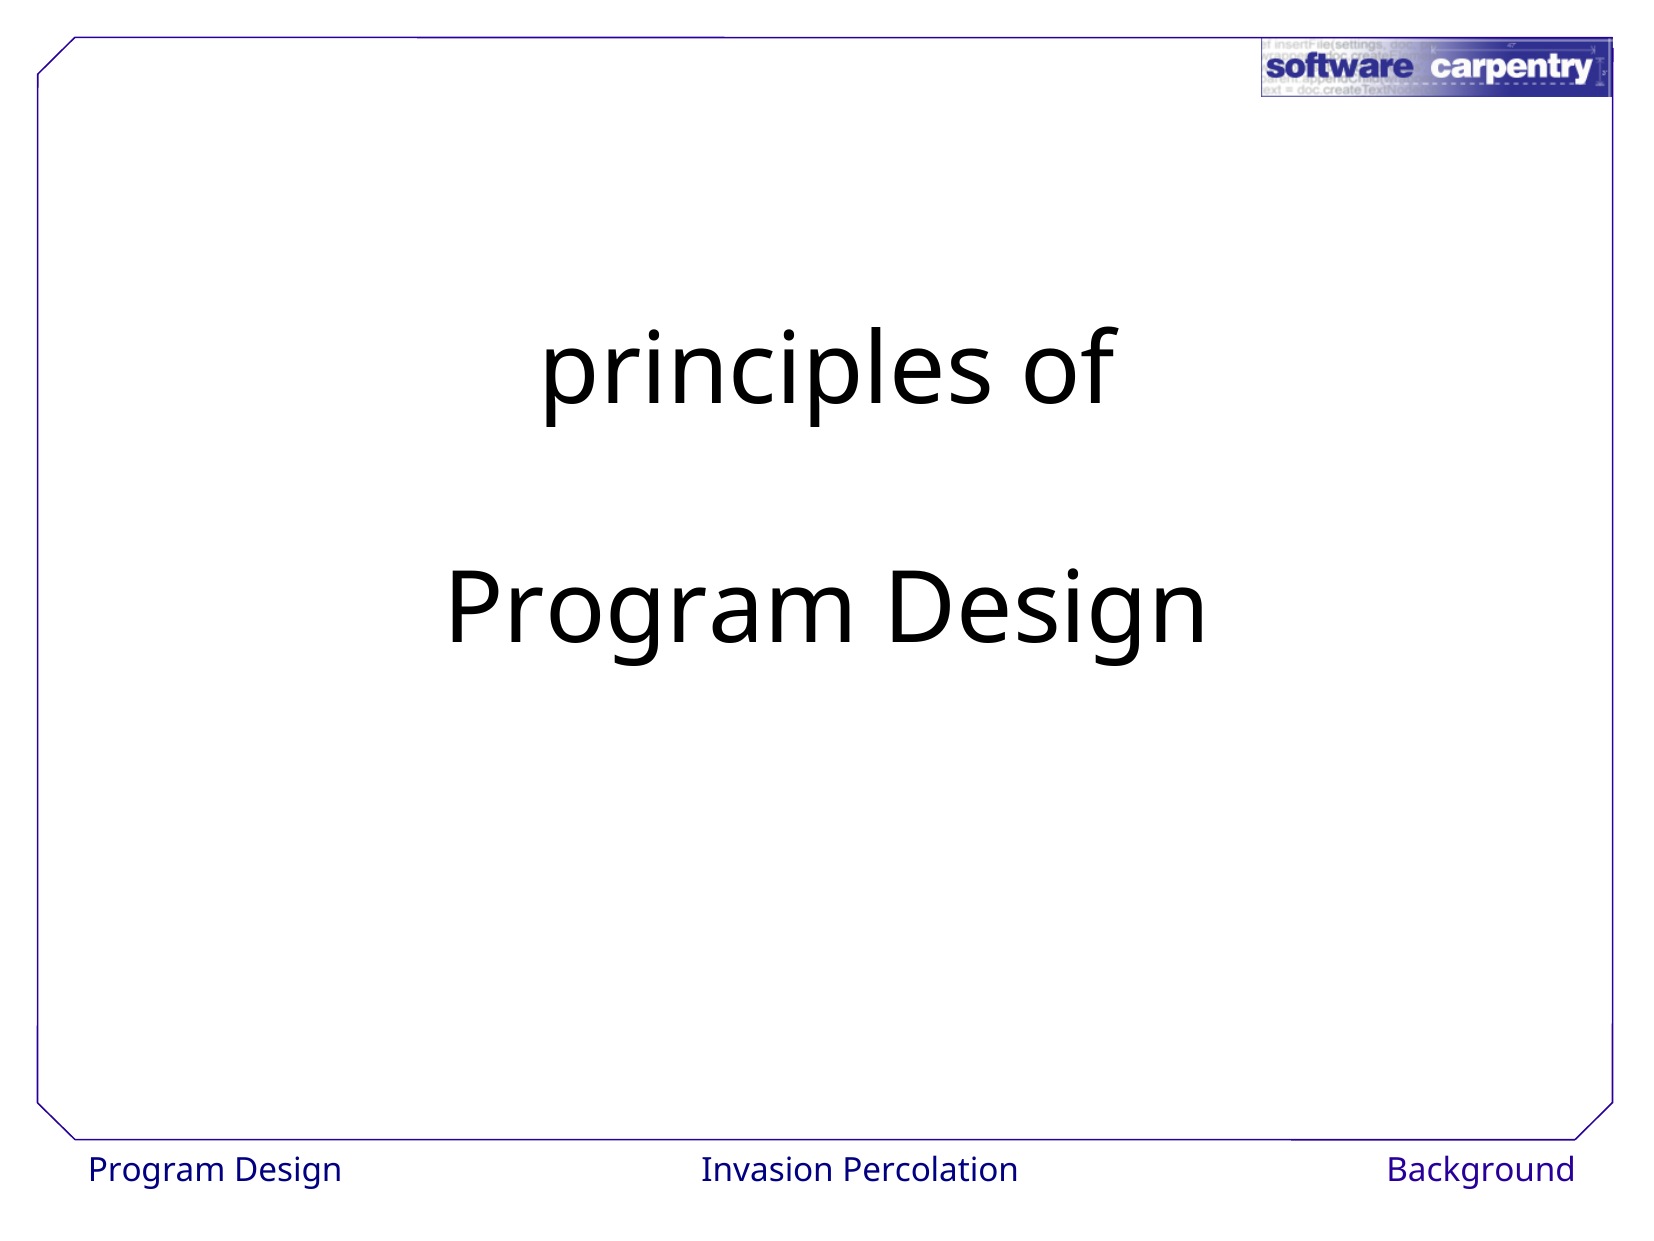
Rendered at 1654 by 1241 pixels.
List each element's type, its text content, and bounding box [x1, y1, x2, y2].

picture [1261, 39, 1613, 97]
text_box principles of Program Design [335, 175, 1319, 847]
